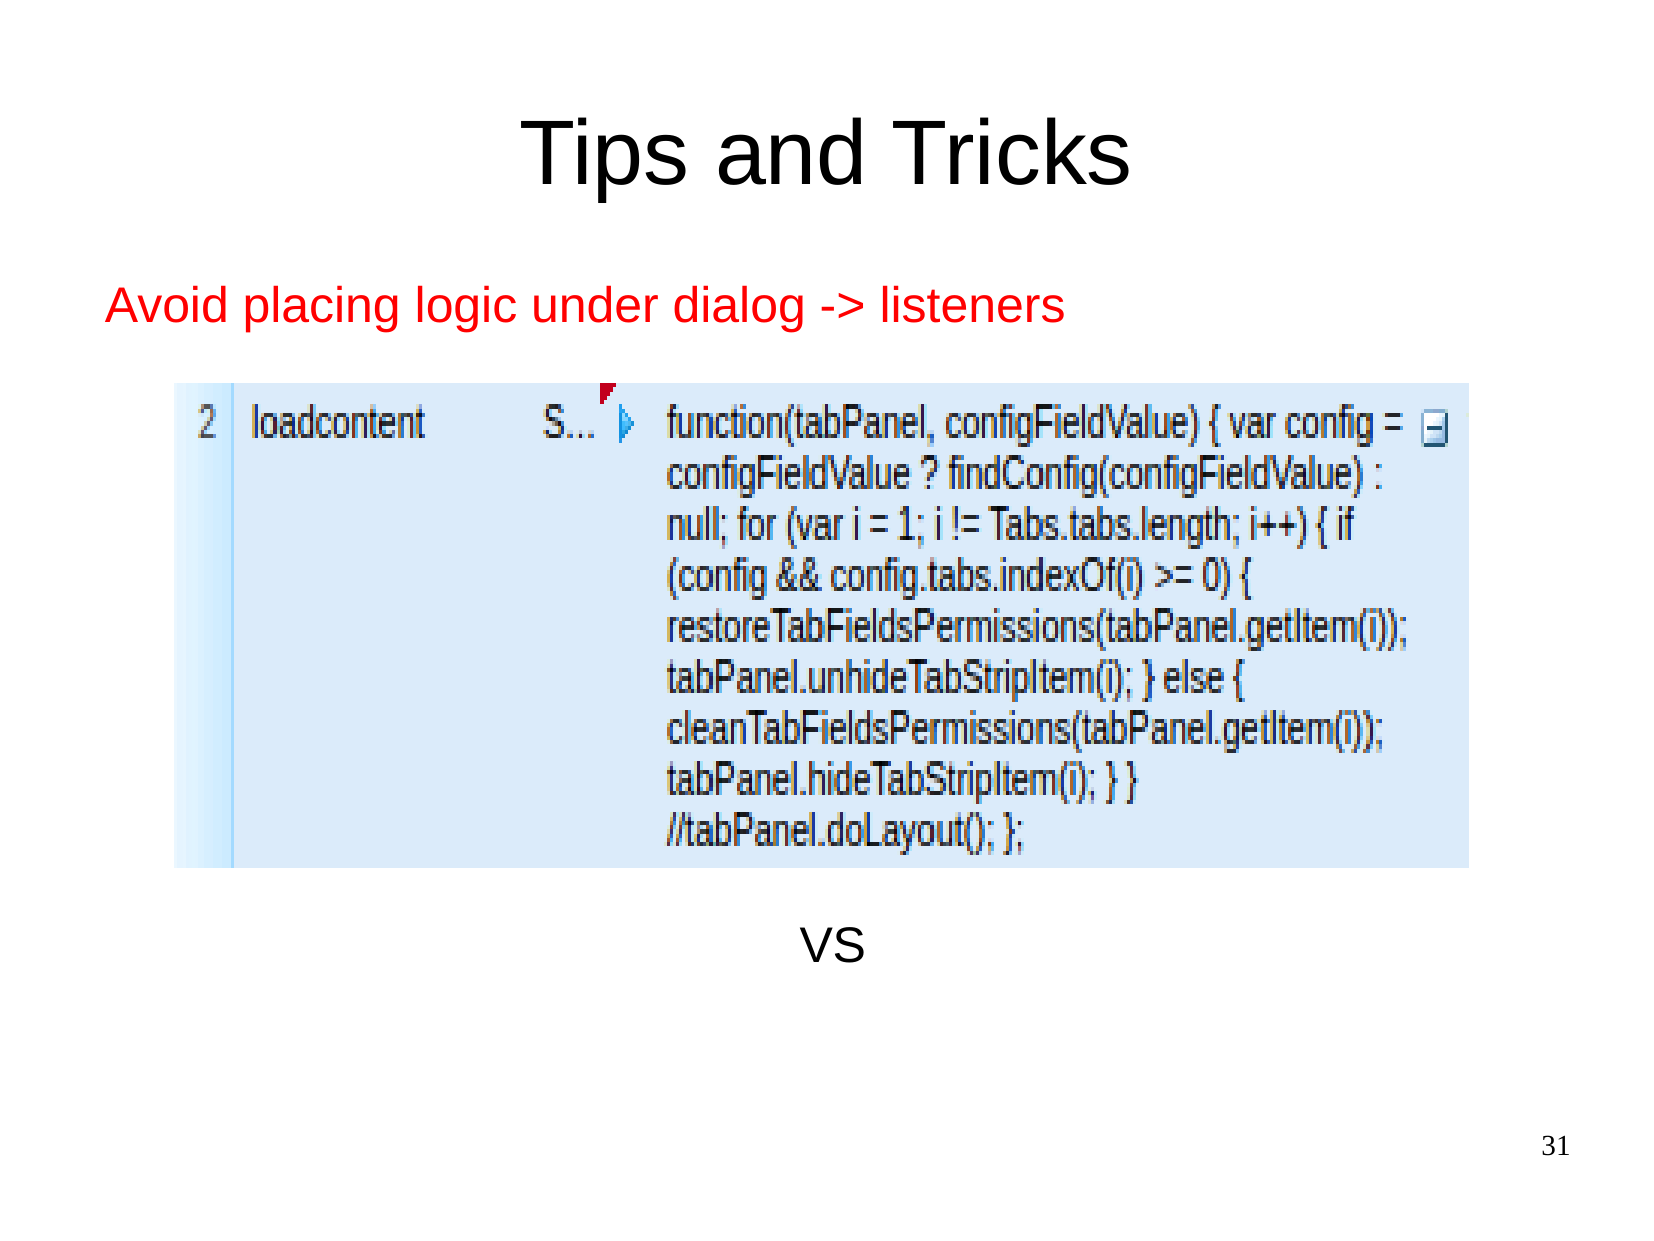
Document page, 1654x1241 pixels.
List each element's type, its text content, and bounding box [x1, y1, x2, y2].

text_box Avoid placing logic under dialog -> listeners [90, 270, 1576, 342]
title Tips and Tricks [82, 49, 1571, 257]
text_box VS [784, 909, 881, 985]
picture [165, 371, 1479, 886]
